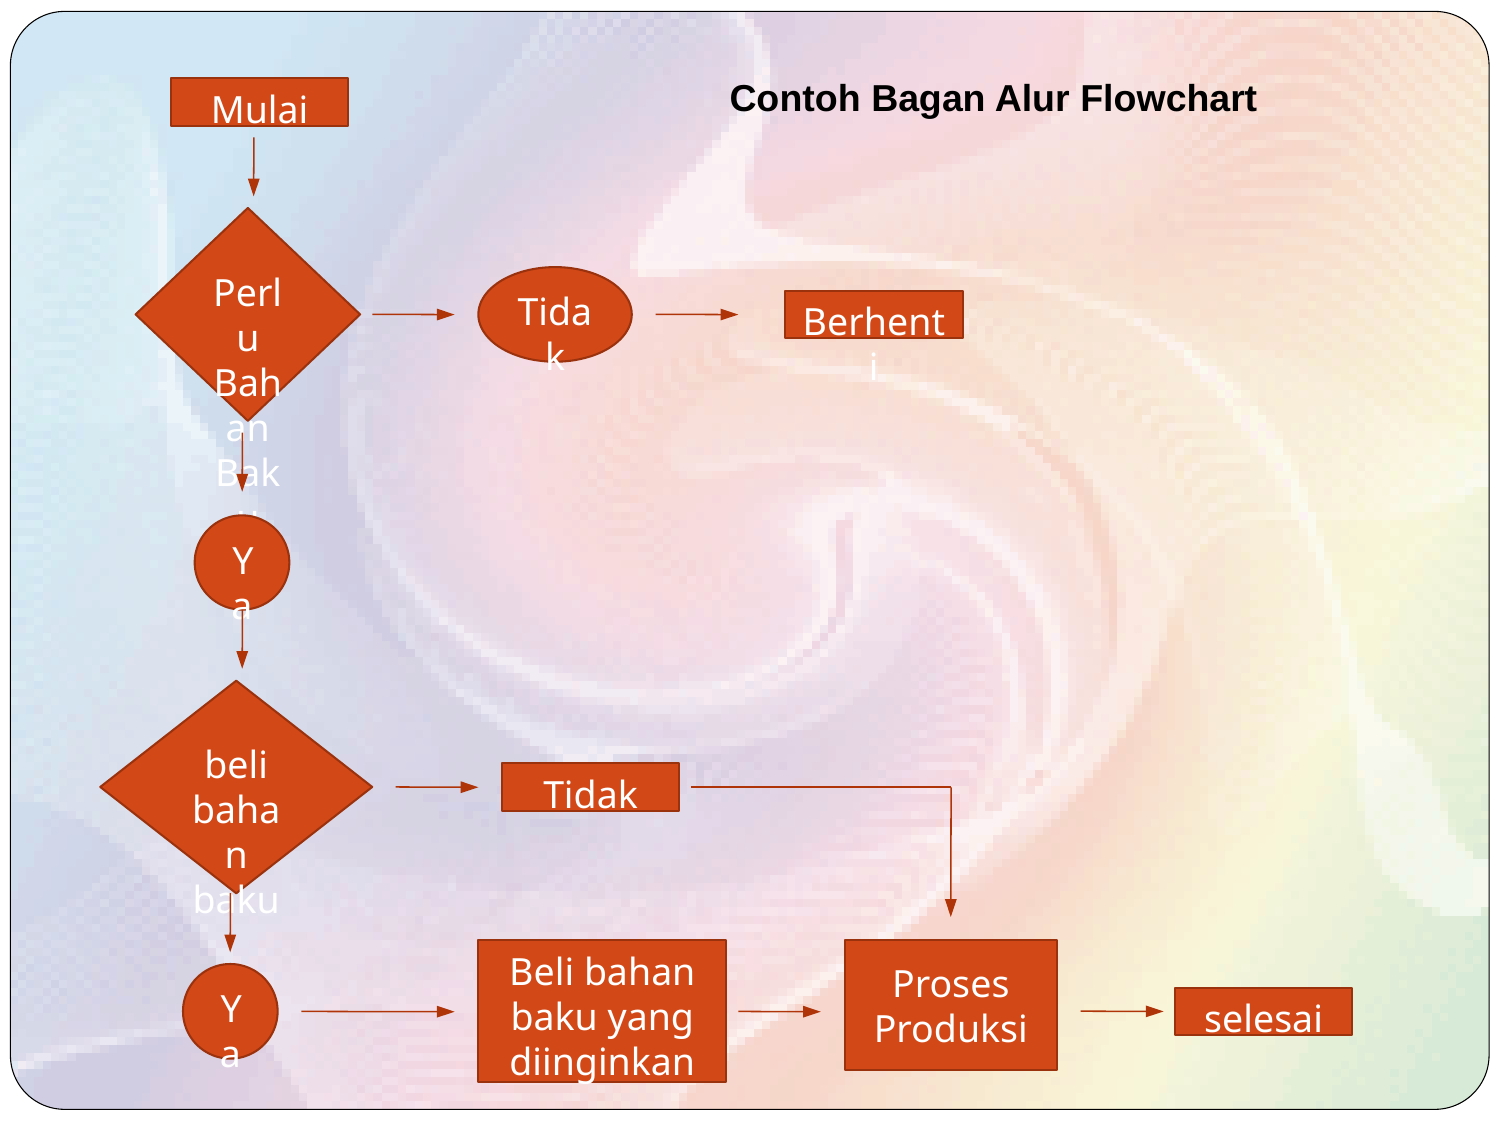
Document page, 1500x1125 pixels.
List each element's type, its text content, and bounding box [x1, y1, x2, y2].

text_box Proses Produksi [845, 940, 1057, 1070]
text_box Contoh Bagan Alur Flowchart [714, 66, 1329, 128]
text_box Ya [183, 964, 278, 1059]
text_box Ya [194, 515, 290, 610]
text_box Beli bahan baku yang diinginkan [478, 940, 726, 1082]
text_box Mulai [171, 78, 348, 126]
text_box Tidak [478, 267, 632, 362]
text_box Berhenti [785, 291, 963, 338]
text_box beli bahan baku [100, 680, 373, 894]
text_box Perlu Bahan Baku [135, 207, 361, 421]
text_box Tidak [502, 763, 679, 811]
text_box selesai [1175, 988, 1352, 1035]
